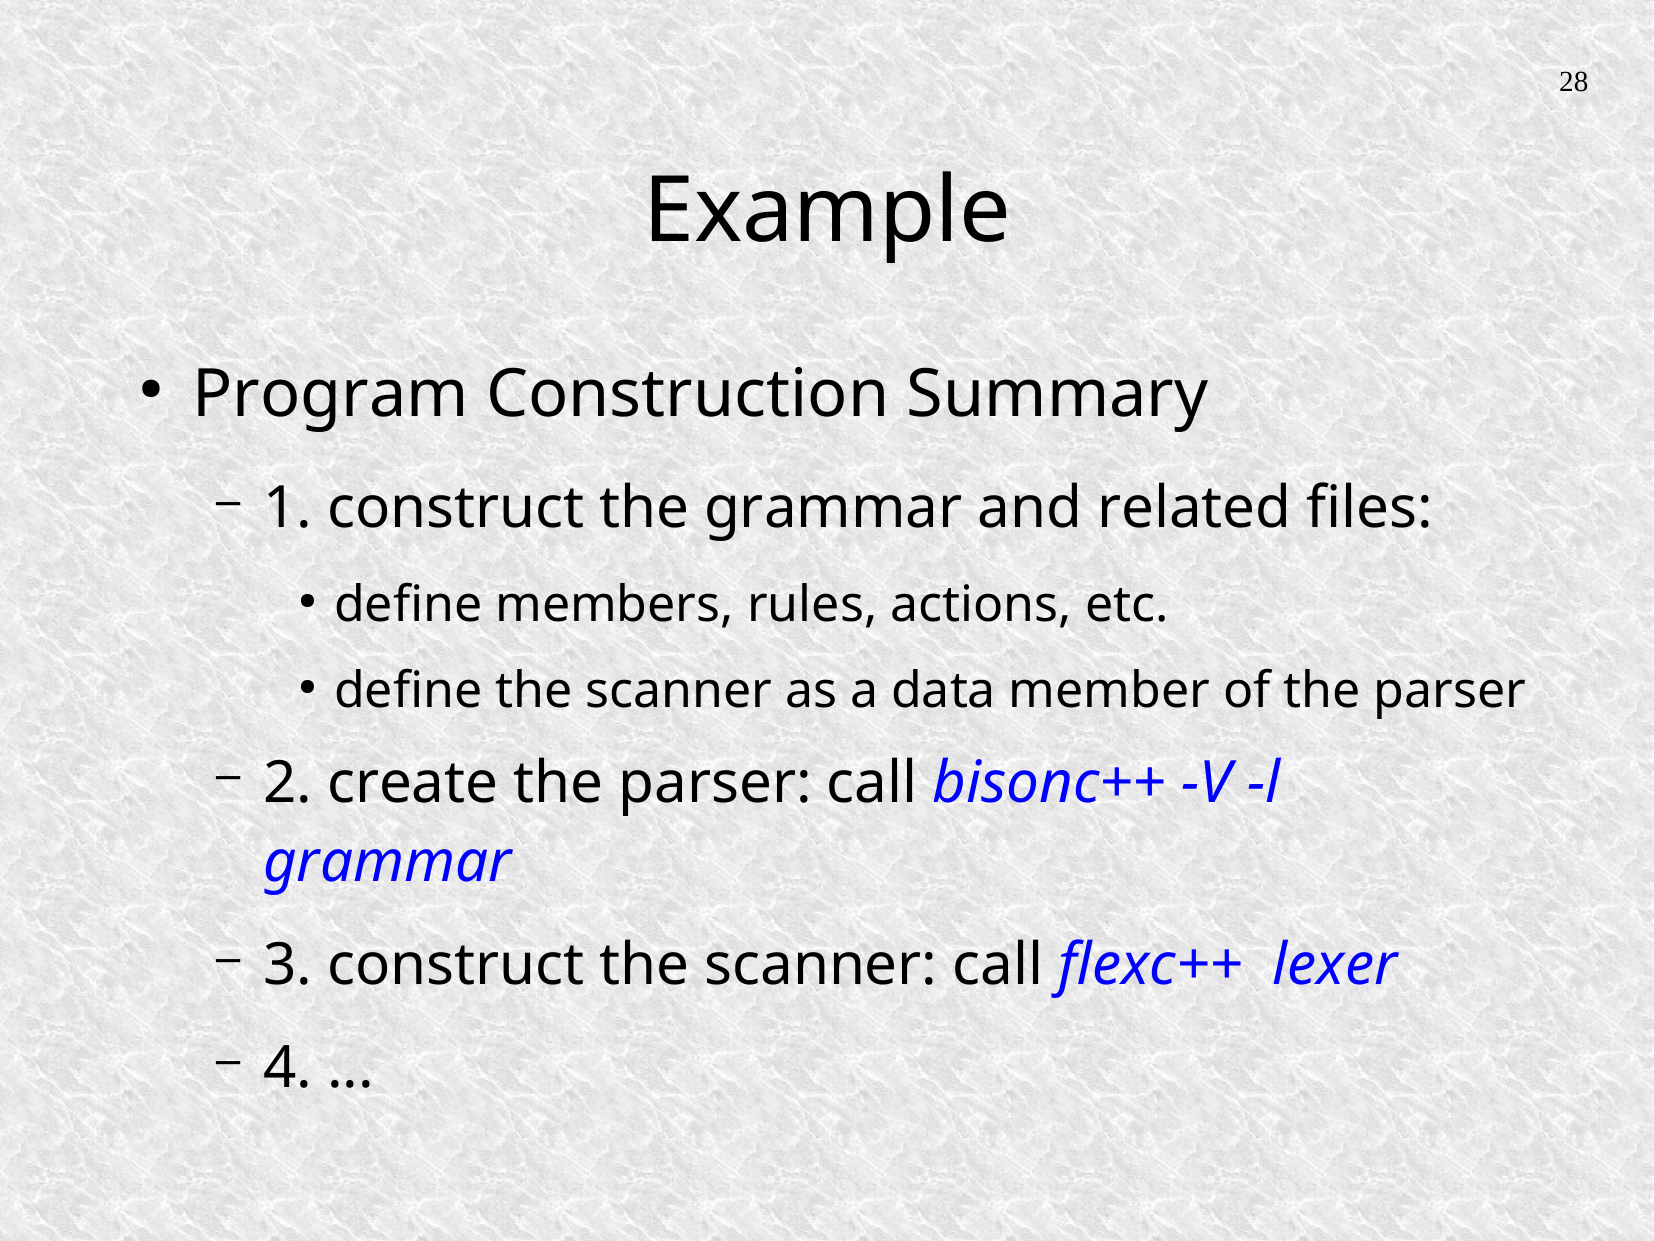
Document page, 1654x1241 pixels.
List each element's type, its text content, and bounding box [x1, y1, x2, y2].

title Example [121, 102, 1534, 311]
list Program Construction Summary 1. construct the grammar and related files: define members, rules, actions, etc. define the scanner as a data member of the parser 2. create the parser: call bisonc++ -V -l grammar 3. construct the scanner: call flexc++ lexer 4. ... [121, 344, 1534, 1187]
picture [0, 0, 1654, 1241]
